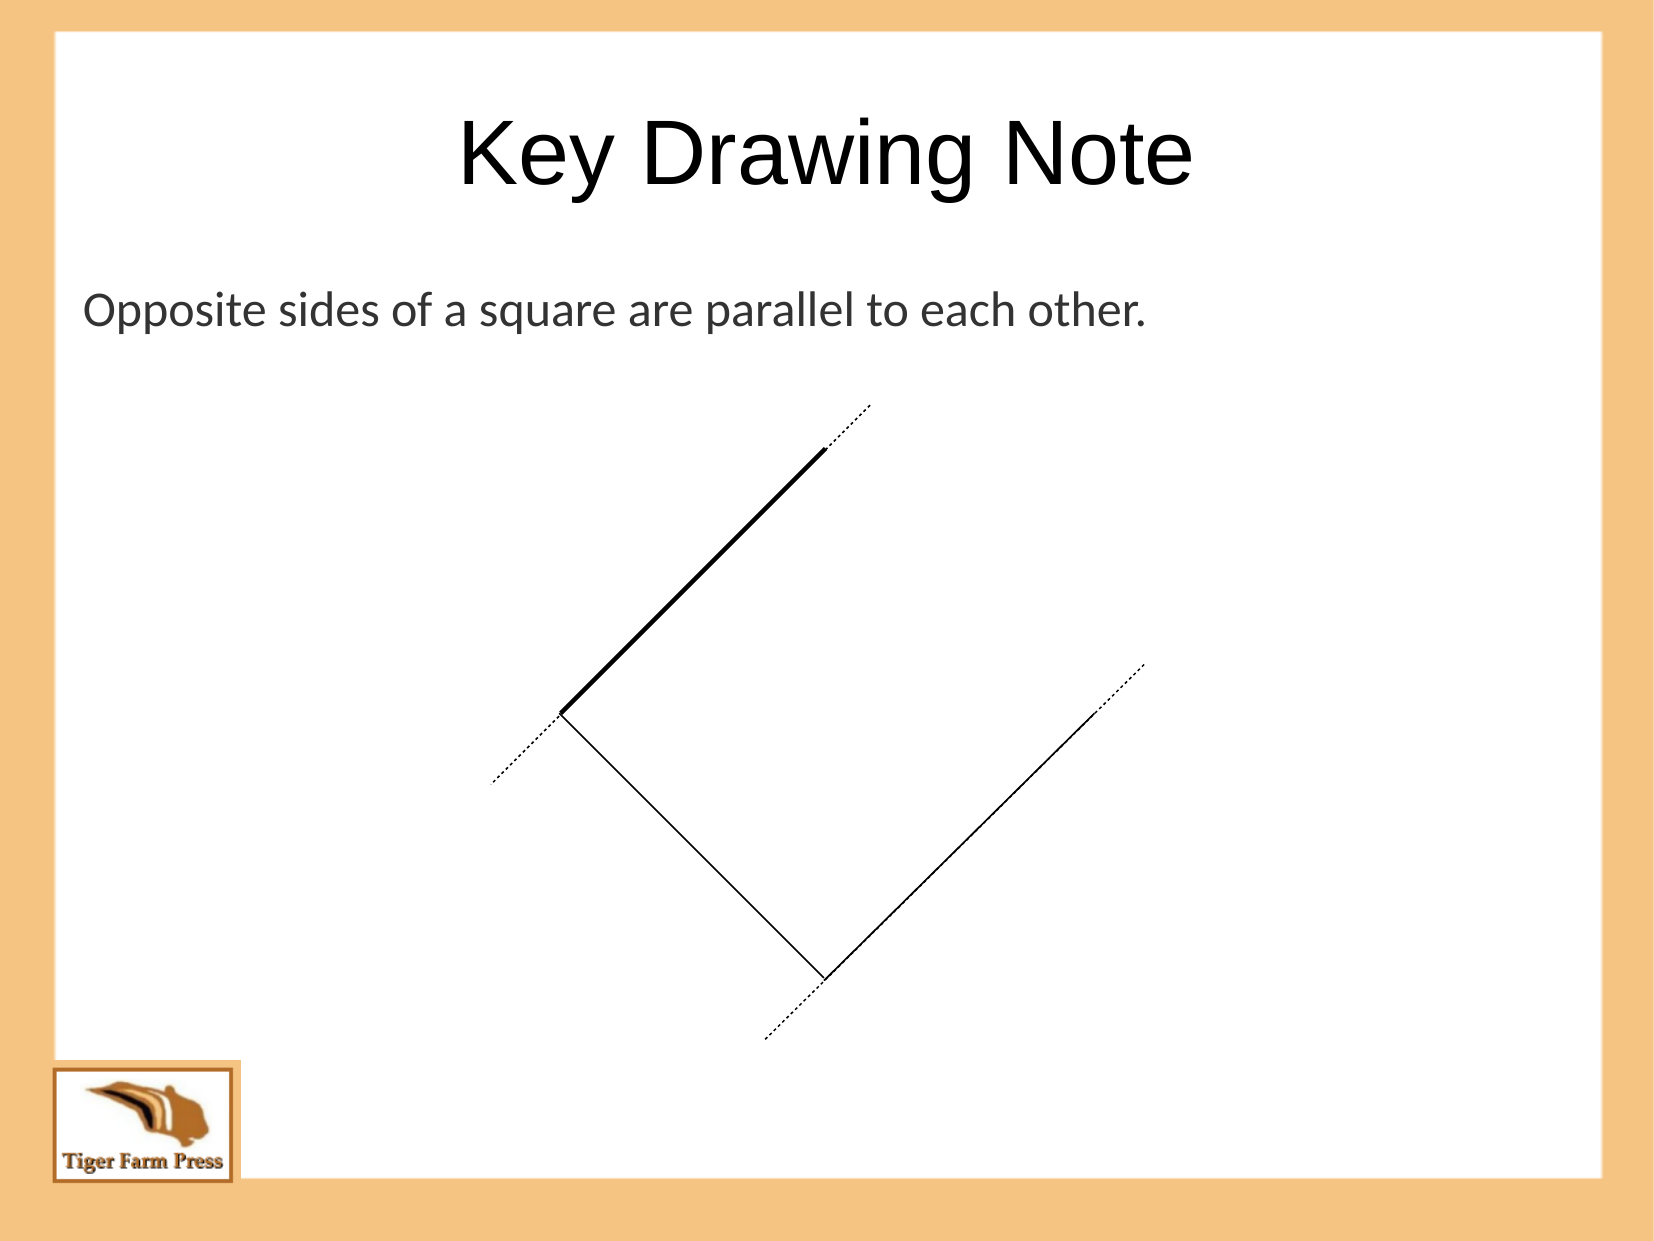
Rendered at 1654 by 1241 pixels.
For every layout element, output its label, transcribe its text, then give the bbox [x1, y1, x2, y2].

list Opposite sides of a square are parallel to each other. [82, 290, 1571, 1109]
title Key Drawing Note [82, 49, 1571, 257]
picture [0, 0, 1654, 1241]
